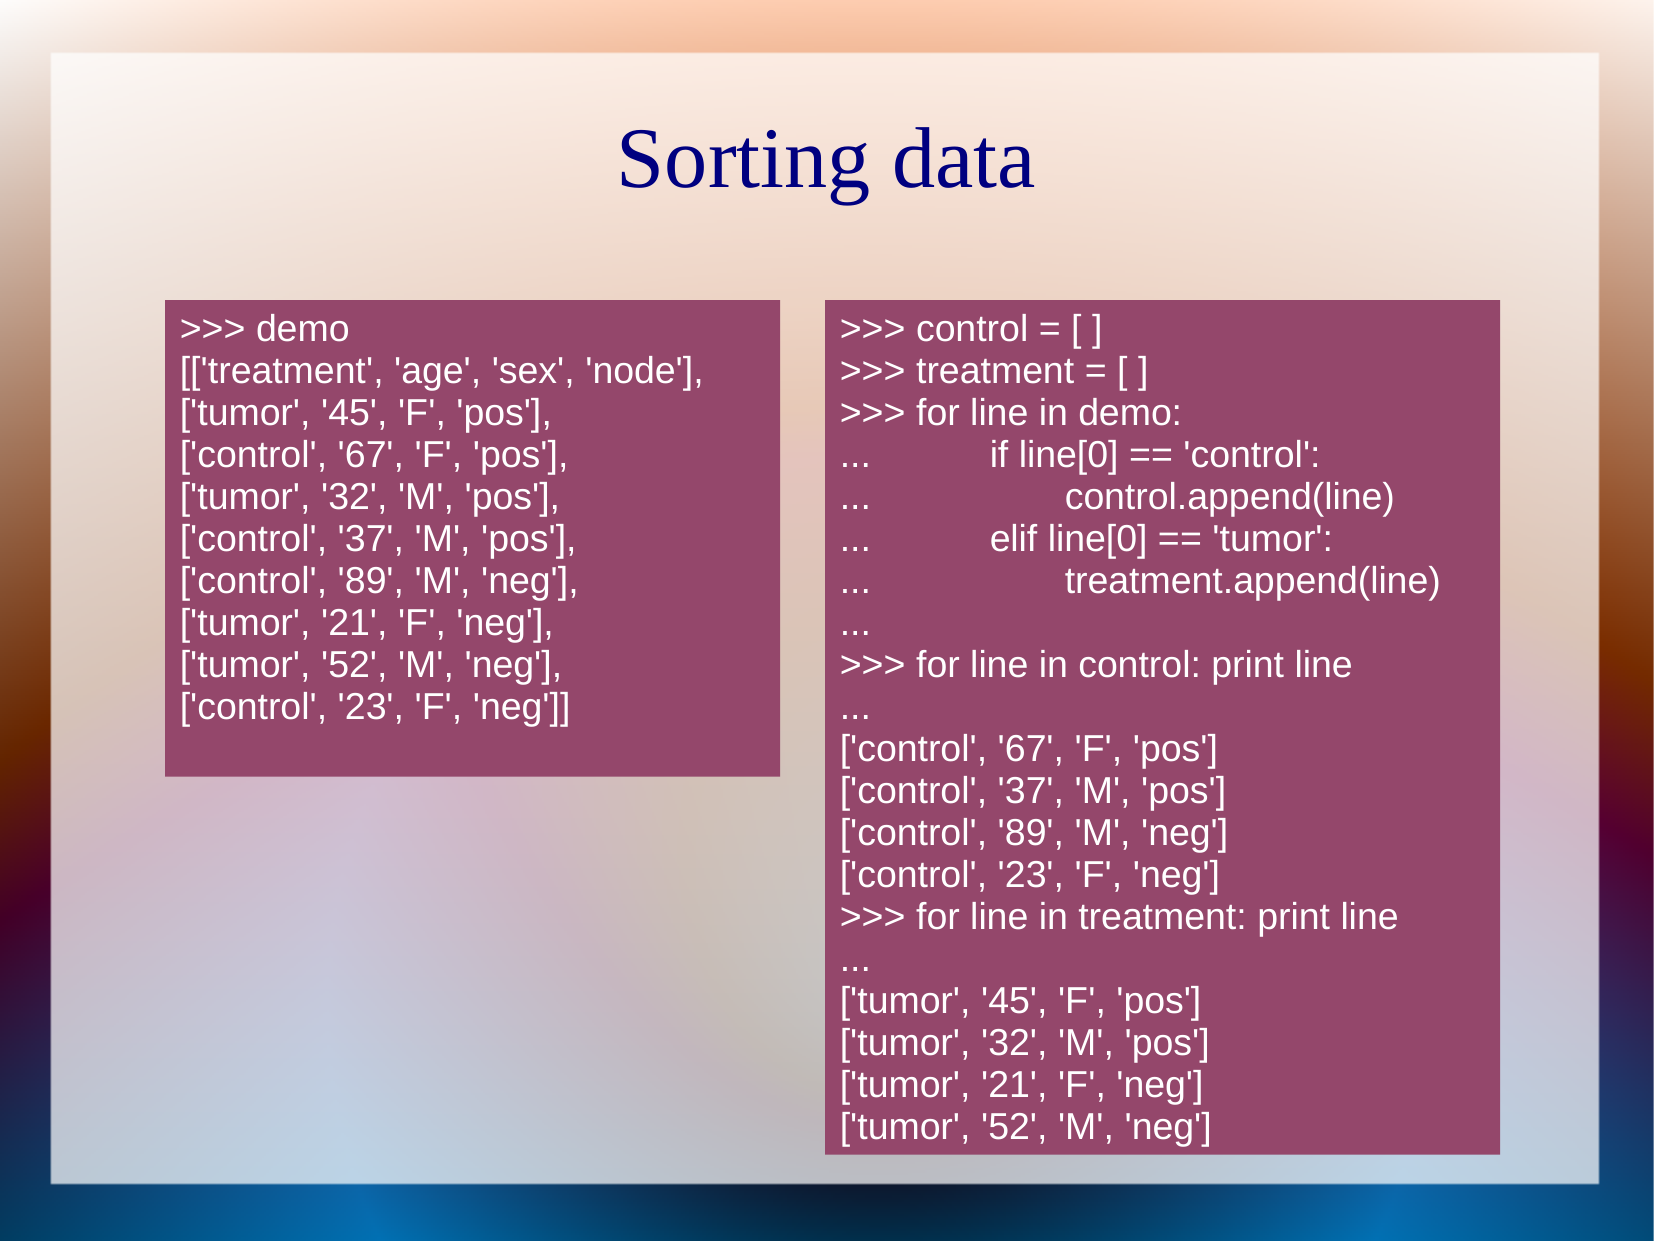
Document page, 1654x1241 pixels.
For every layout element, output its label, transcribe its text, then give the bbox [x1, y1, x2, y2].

text_box >>> control = [ ] >>> treatment = [ ] >>> for line in demo: ... if line[0] == 'control': ... control.append(line) ... elif line[0] == 'tumor': ... treatment.append(line) ... >>> for line in control: print line ... ['control', '67', 'F', 'pos'] ['control', '37', 'M', 'pos'] ['control', '89', 'M', 'neg'] ['control', '23', 'F', 'neg'] >>> for line in treatment: print line ... ['tumor', '45', 'F', 'pos'] ['tumor', '32', 'M', 'pos'] ['tumor', '21', 'F', 'neg'] ['tumor', '52', 'M', 'neg'] [825, 300, 1501, 1155]
title Sorting data [82, 55, 1571, 263]
text_box >>> demo [['treatment', 'age', 'sex', 'node'], ['tumor', '45', 'F', 'pos'], ['control', '67', 'F', 'pos'], ['tumor', '32', 'M', 'pos'], ['control', '37', 'M', 'pos'], ['control', '89', 'M', 'neg'], ['tumor', '21', 'F', 'neg'], ['tumor', '52', 'M', 'neg'], ['control', '23', 'F', 'neg']] [165, 300, 781, 777]
picture [0, 0, 1654, 1241]
